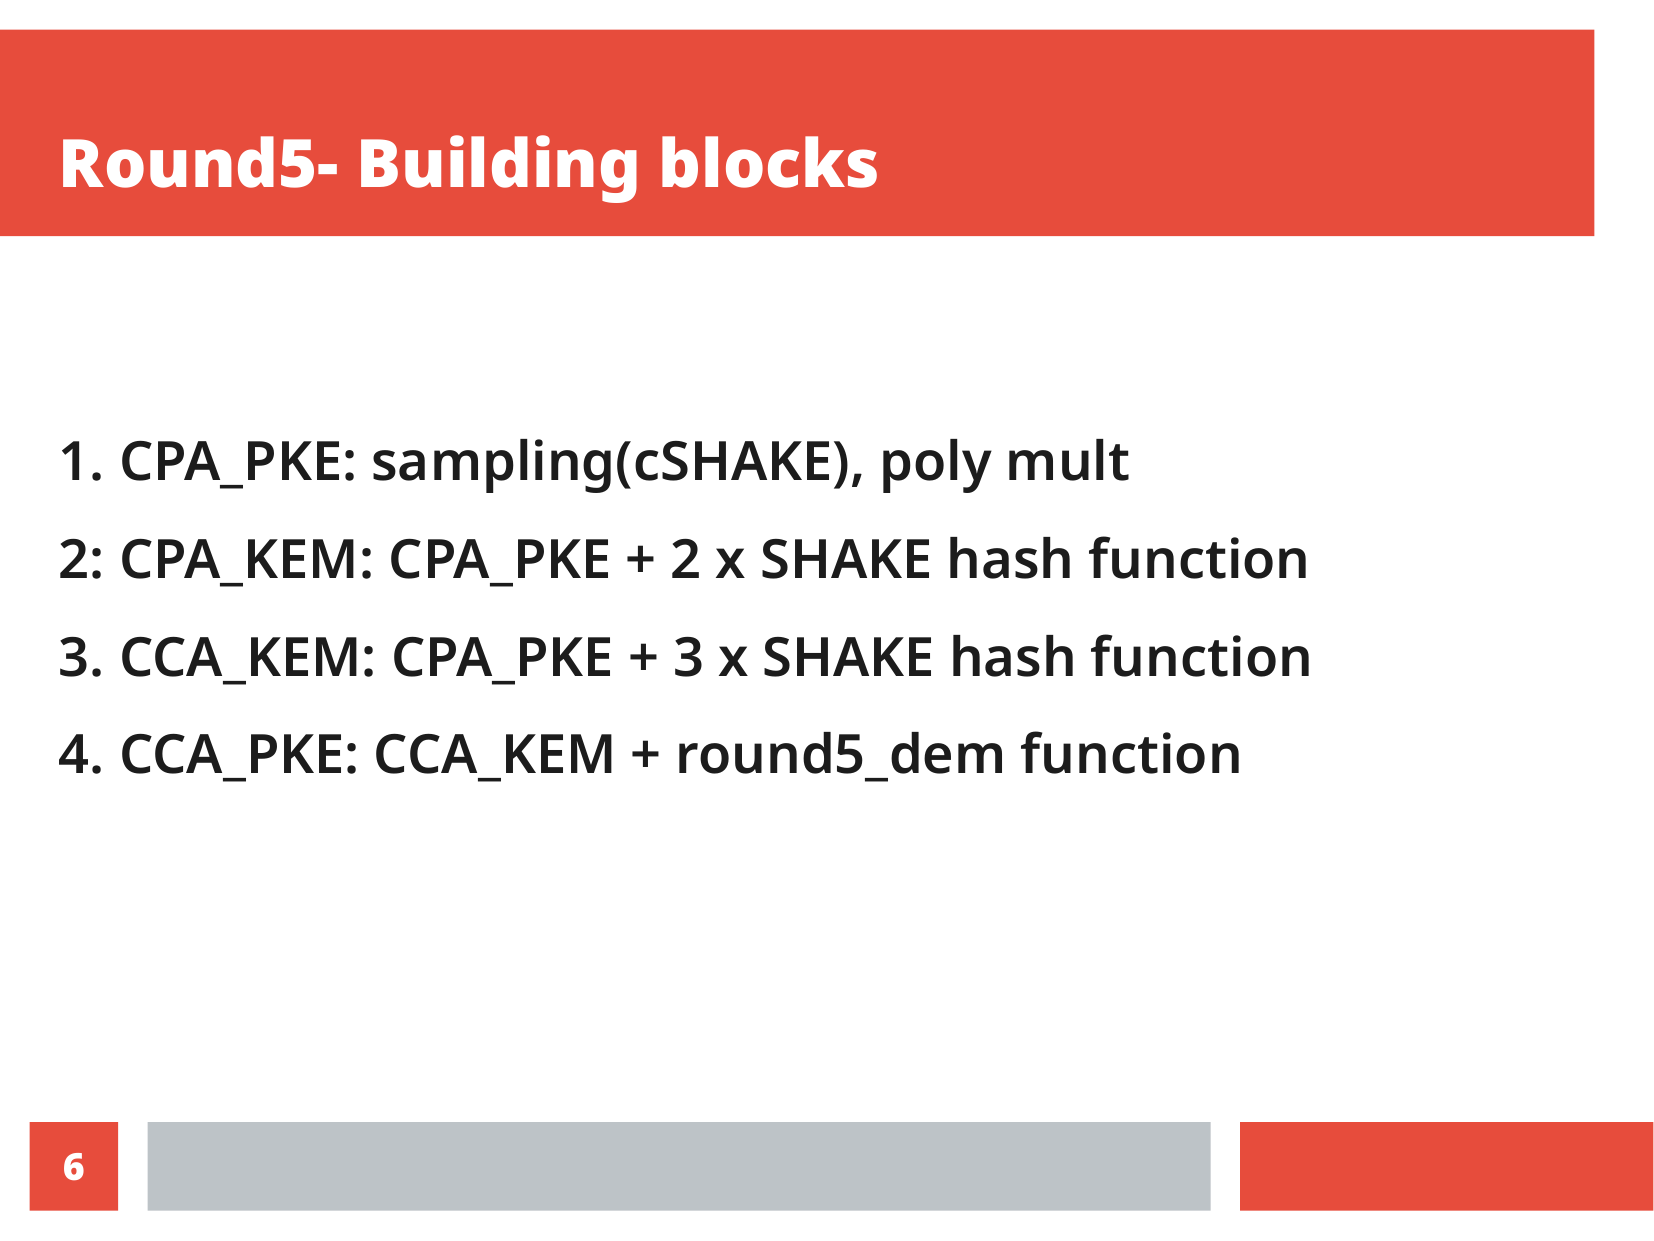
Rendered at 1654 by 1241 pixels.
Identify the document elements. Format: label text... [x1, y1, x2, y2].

list 1. CPA_PKE: sampling(cSHAKE), poly mult 2: CPA_KEM: CPA_PKE + 2 x SHAKE hash function 3. CCA_KEM: CPA_PKE + 3 x SHAKE hash function 4. CCA_PKE: CCA_KEM + round5_dem function [59, 324, 1565, 1093]
title Round5- Building blocks [59, 59, 1595, 207]
